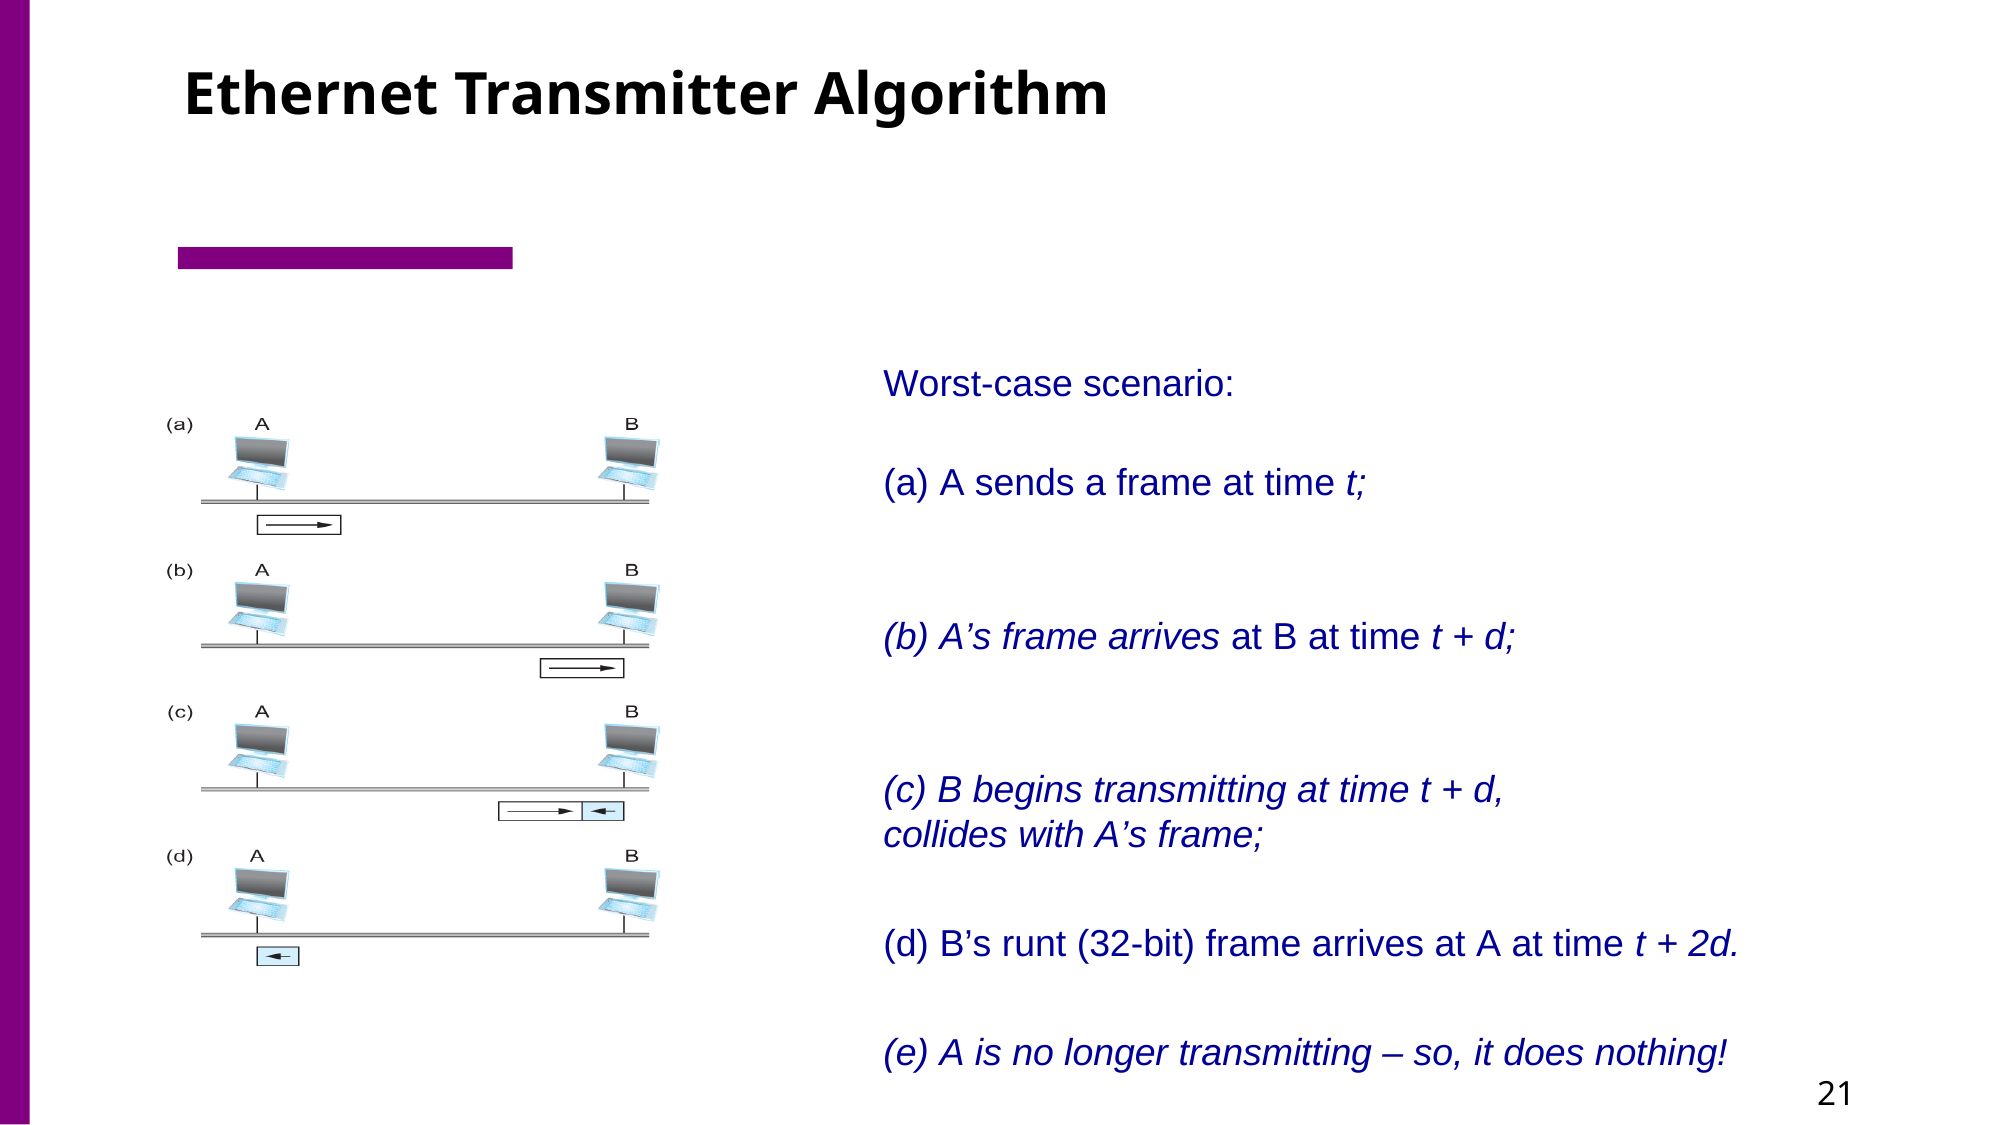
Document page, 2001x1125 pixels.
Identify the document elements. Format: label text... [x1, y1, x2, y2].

picture [166, 415, 660, 966]
title Ethernet Transmitter Algorithm [133, 0, 1946, 135]
text_box Worst-case scenario: (a) A sends a frame at time t; (b) A’s frame arrives at B at time t + d; (c) B begins transmitting at time t + d, collides with A’s frame; (d) B’s runt (32-bit) frame arrives at A at time t + 2d. (e) A is no longer transmitting – so, it does nothing! [868, 350, 1756, 1081]
